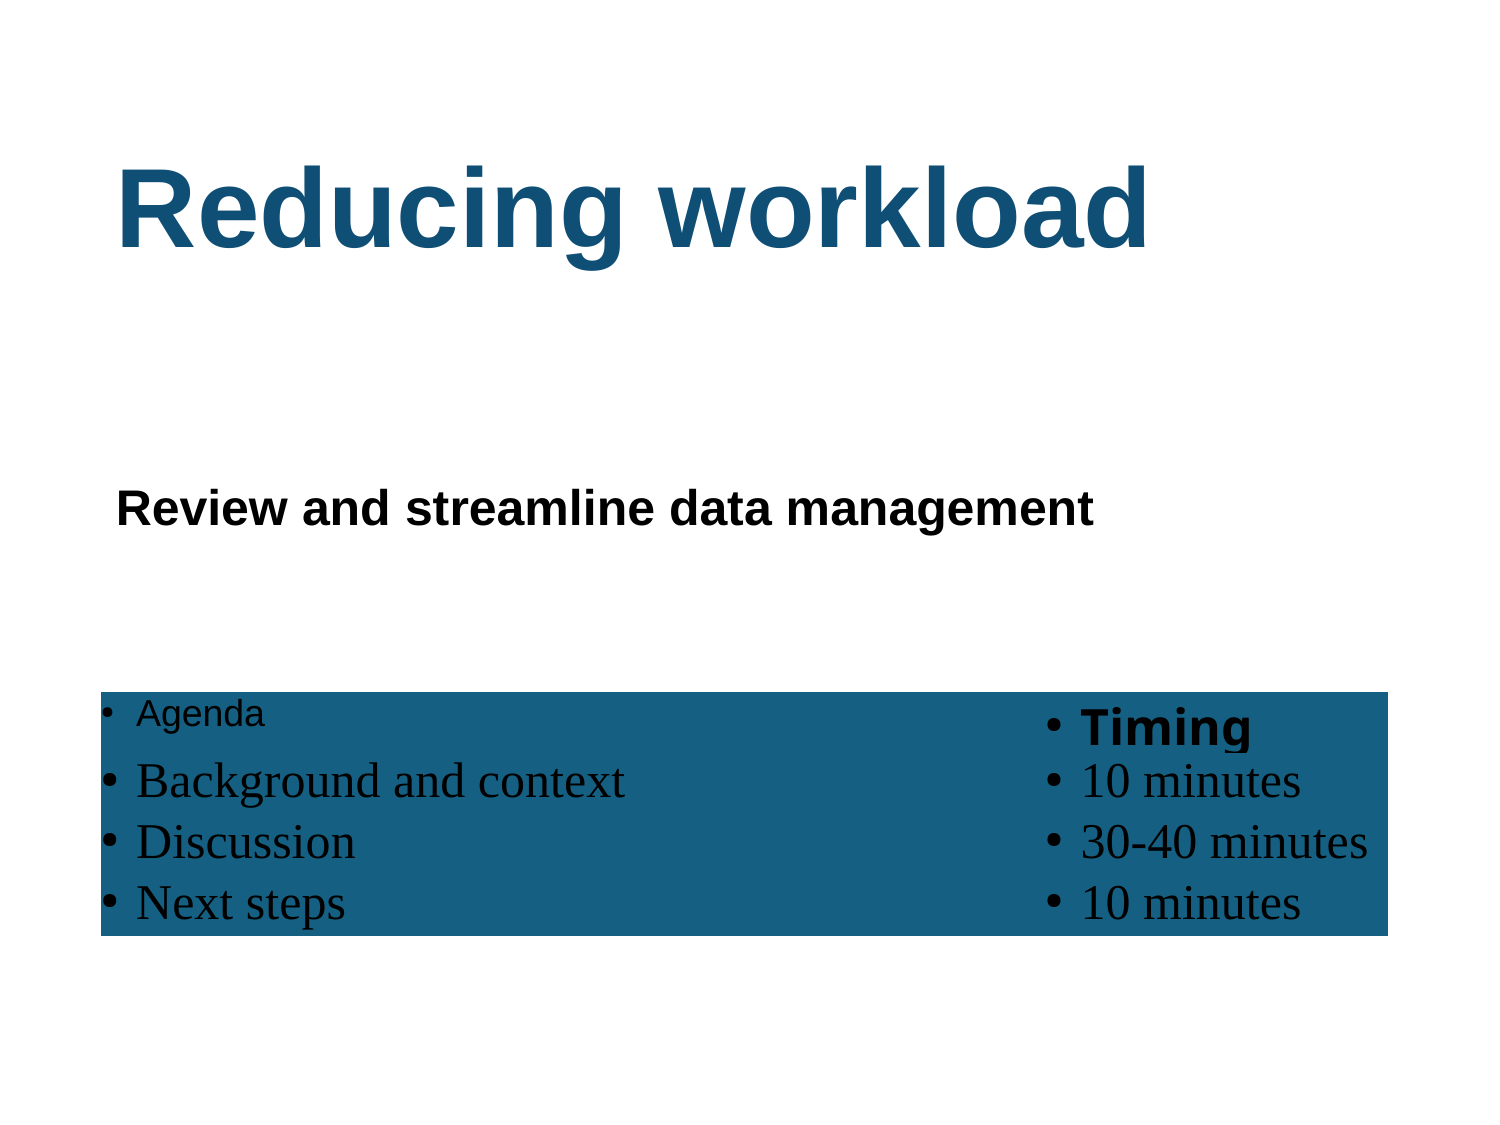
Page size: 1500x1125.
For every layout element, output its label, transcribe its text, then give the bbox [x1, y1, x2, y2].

table_cell Next steps [101, 875, 1045, 936]
table_cell Discussion [101, 814, 1045, 875]
table_cell Background and context [101, 753, 1045, 814]
title Reducing workload [100, 90, 1376, 315]
text_box Review and streamline data management [100, 467, 1401, 544]
table_header Timing [1231, 723, 1242, 740]
table_cell 10 minutes [1045, 753, 1388, 814]
table_header Agenda [101, 692, 1045, 753]
table_cell 10 minutes [1045, 875, 1388, 936]
table_header Timing [1045, 692, 1388, 753]
table_cell 30-40 minutes [1045, 814, 1388, 875]
